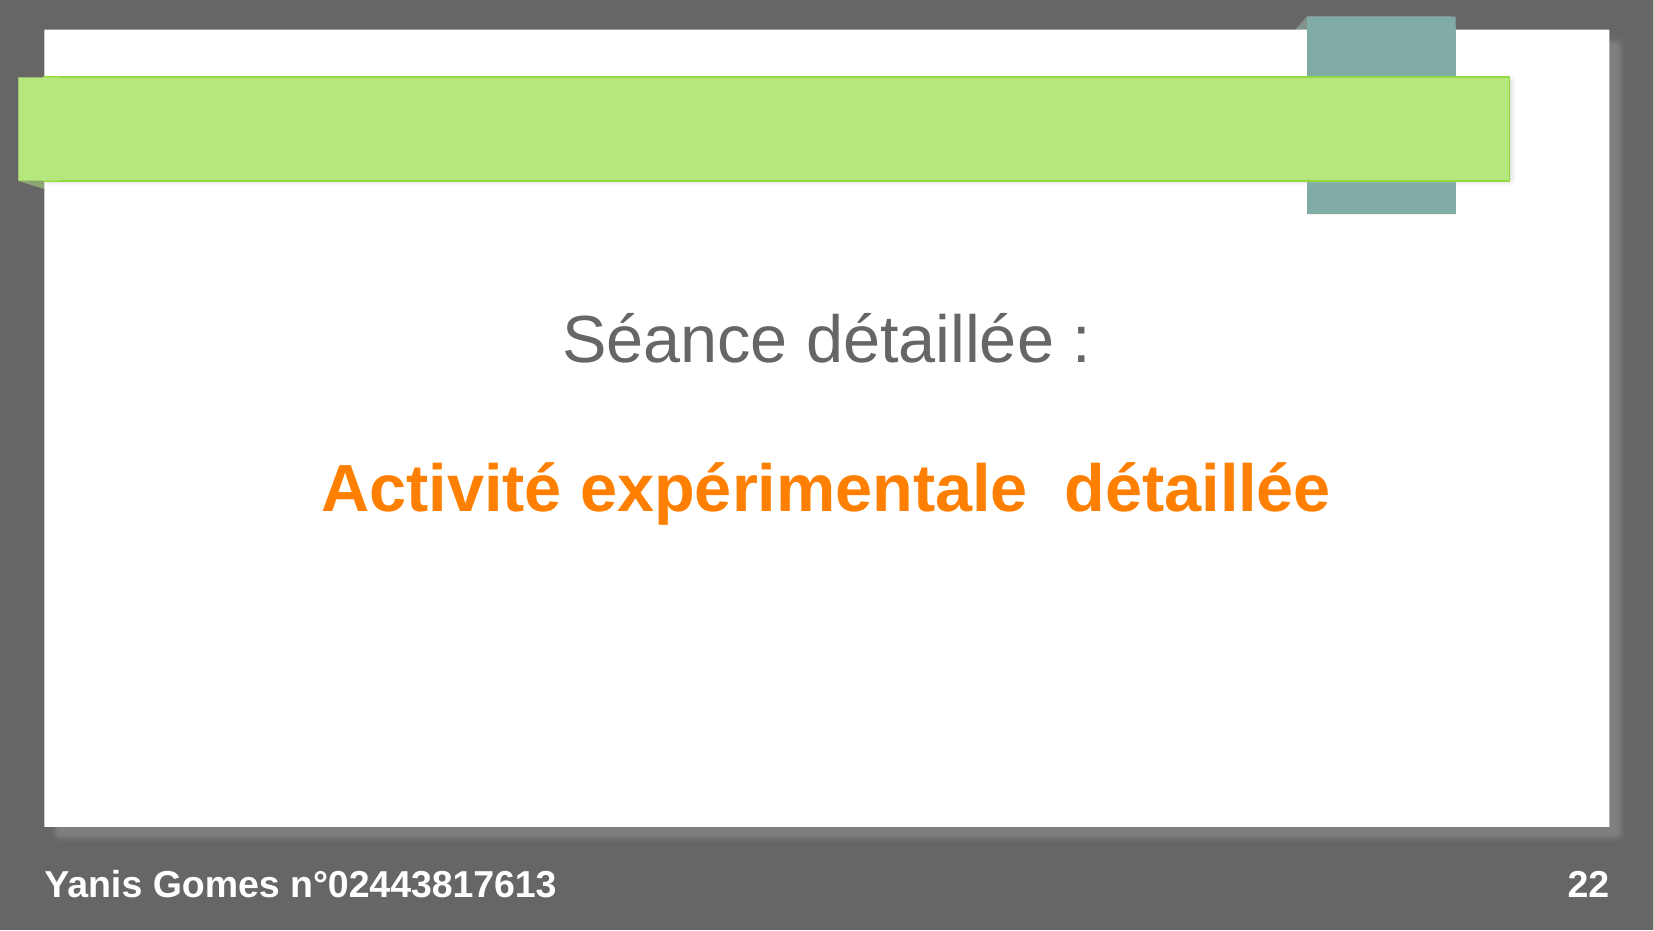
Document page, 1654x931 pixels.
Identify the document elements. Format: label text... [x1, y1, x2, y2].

text_box <numéro> [974, 856, 1625, 916]
text_box Yanis Gomes n°02443817613 [29, 856, 680, 916]
subtitle Séance détaillée : Activité expérimentale détaillée [88, 221, 1565, 813]
